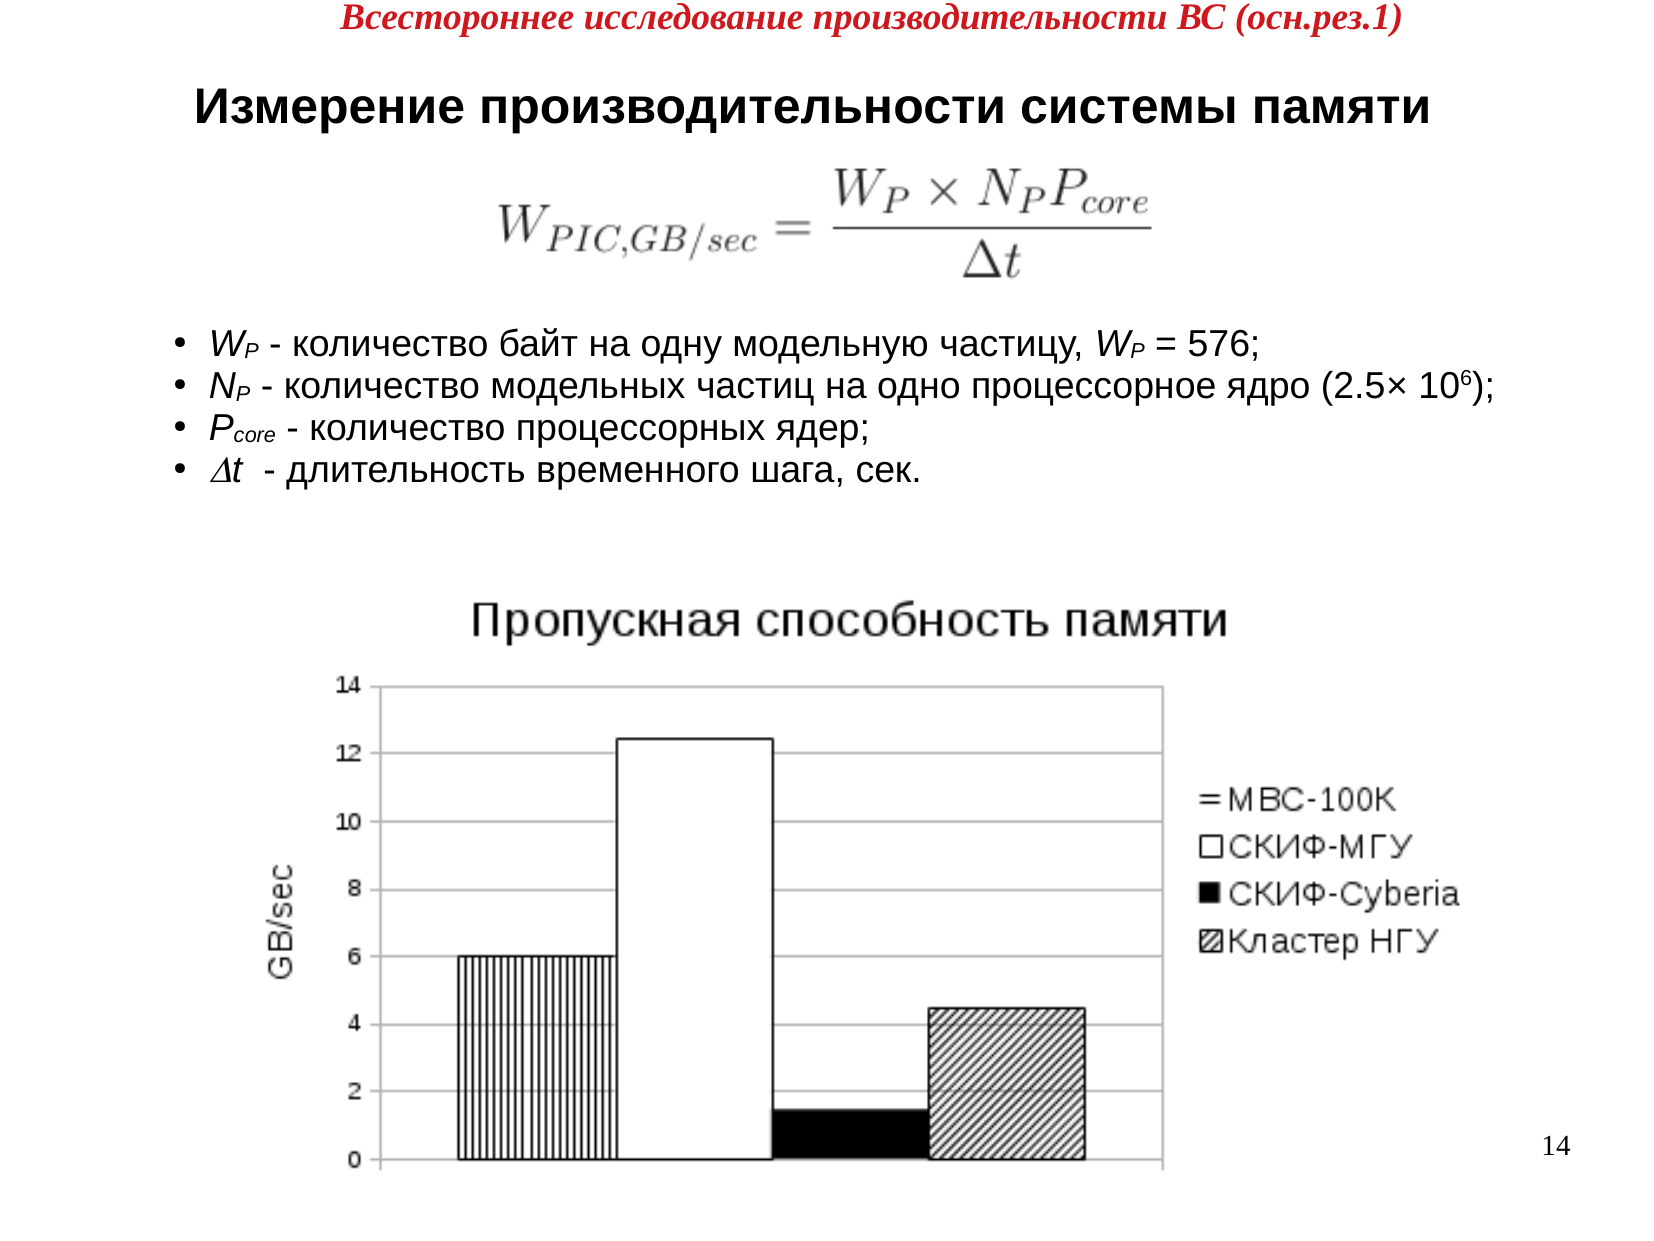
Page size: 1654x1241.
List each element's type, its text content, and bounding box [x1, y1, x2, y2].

title Измерение производительности системы памяти [0, 2, 1636, 211]
text_box WP - количество байт на одну модельную частицу, WP = 576; NP - количество модельных частиц на одно процессорное ядро (2.5× 106); Pcore - количество процессорных ядер; Dt - длительность временного шага, сек. [158, 315, 1532, 544]
picture [217, 554, 1486, 1186]
picture [443, 211, 1216, 315]
text_box Всестороннее исследование производительности ВС (осн.рез.1) [325, 0, 1453, 87]
